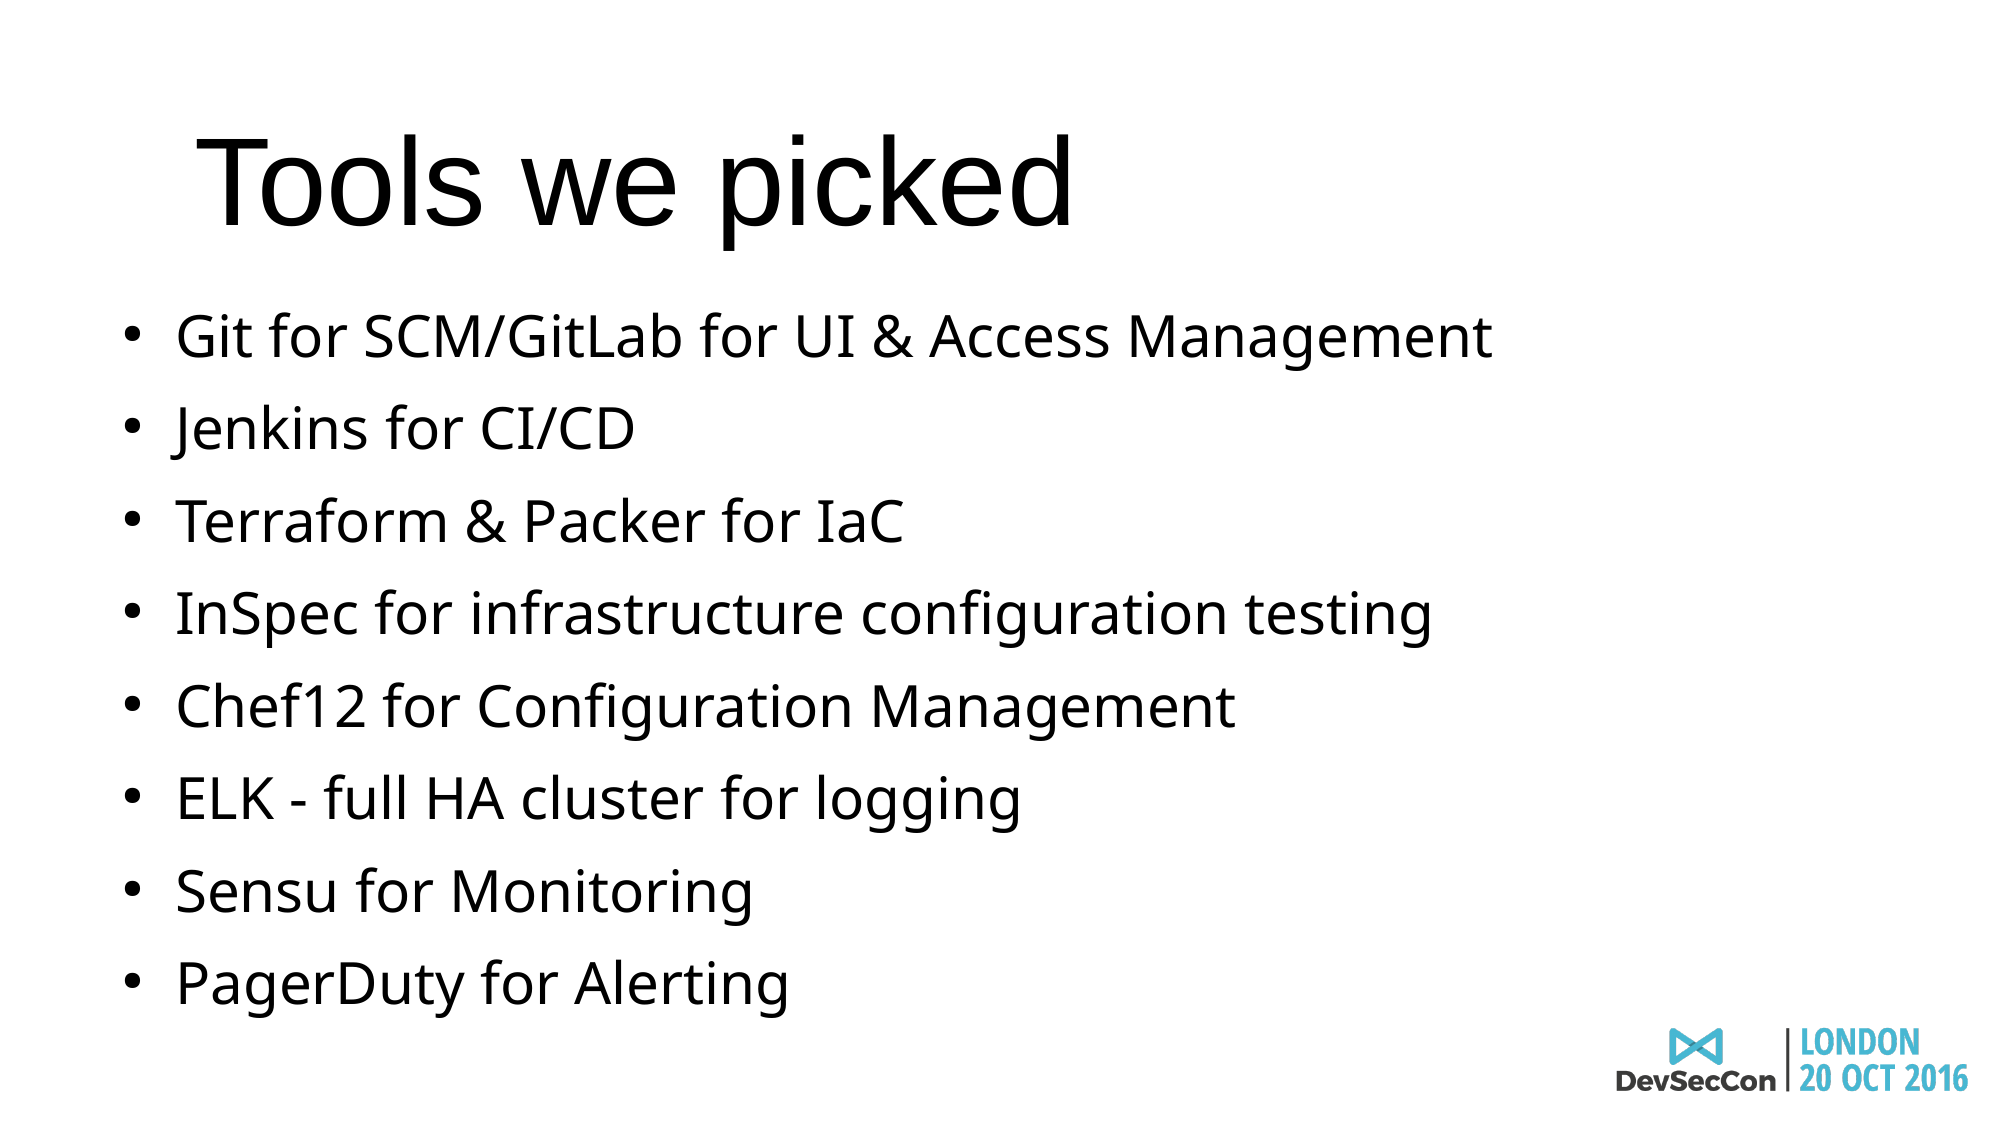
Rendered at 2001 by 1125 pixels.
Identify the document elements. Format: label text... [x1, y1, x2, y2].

text_box Tools we picked [180, 104, 1092, 260]
list Git for SCM/GitLab for UI & Access Management Jenkins for CI/CD Terraform & Packer for IaC InSpec for infrastructure configuration testing Chef12 for Configuration Management ELK - full HA cluster for logging Sensu for Monitoring PagerDuty for Alerting [89, 299, 1910, 1014]
picture [1609, 1014, 1979, 1105]
title [89, 59, 1910, 278]
